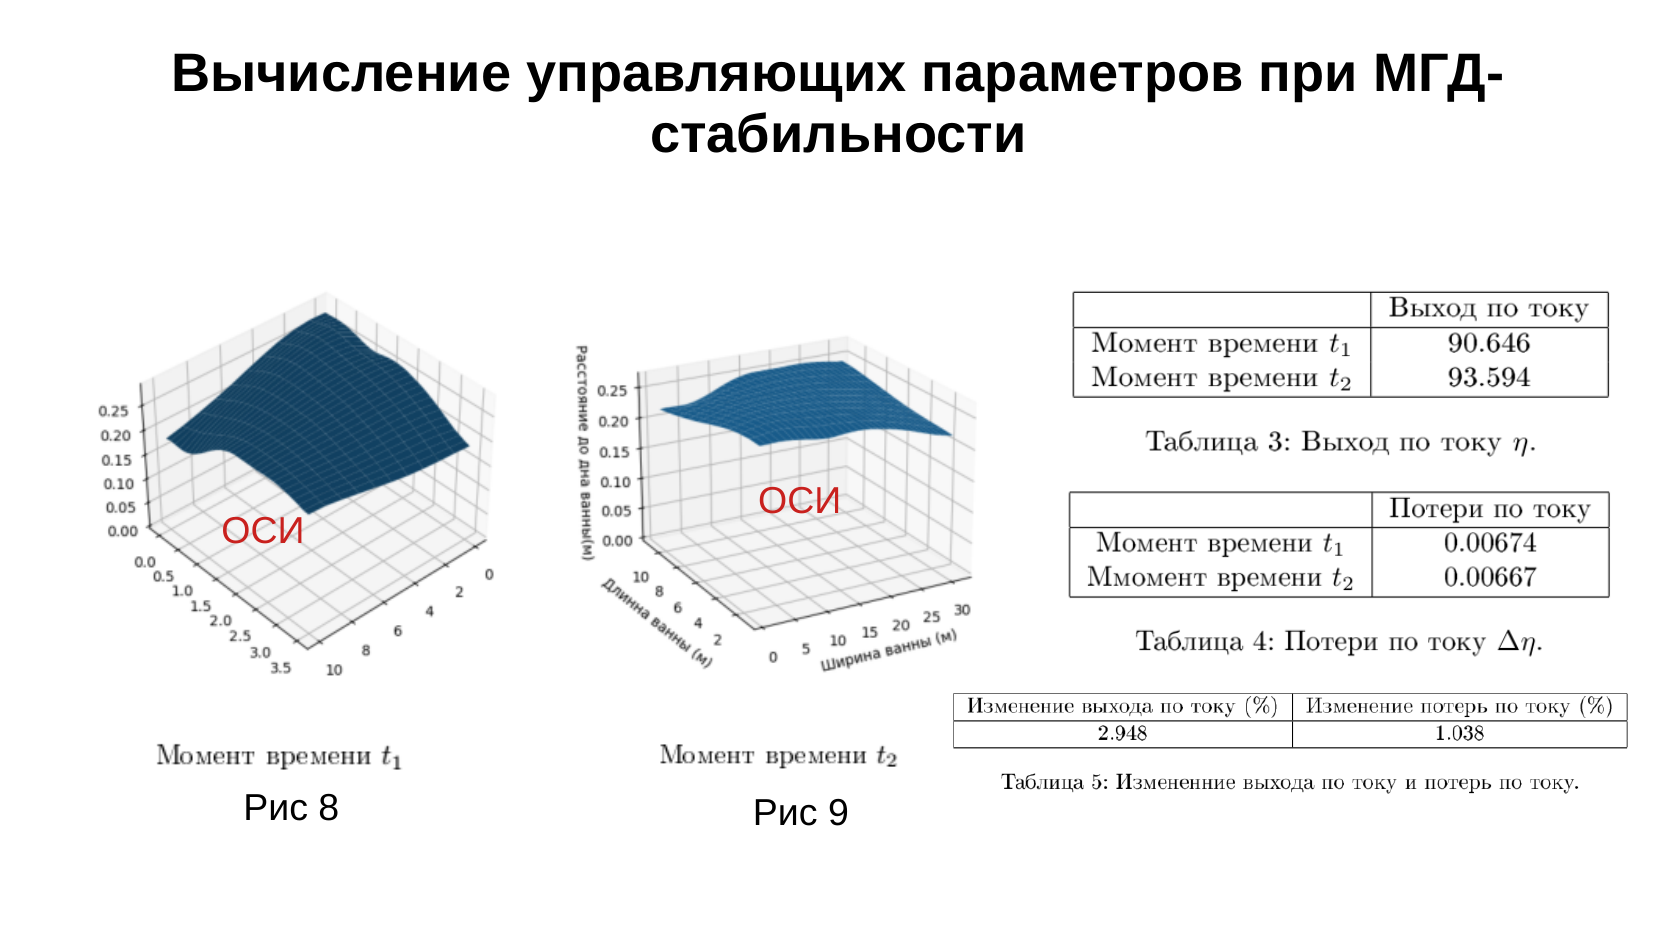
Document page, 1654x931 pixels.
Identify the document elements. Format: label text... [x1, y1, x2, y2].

text_box ОСИ [743, 472, 857, 530]
text_box Рис 9 [738, 783, 864, 841]
picture [147, 732, 410, 779]
picture [649, 738, 916, 784]
title Вычисление управляющих параметров при МГД-стабильности [82, 29, 1595, 178]
picture [24, 236, 1654, 804]
text_box ОСИ [206, 501, 320, 559]
text_box Рис 8 [228, 778, 355, 836]
